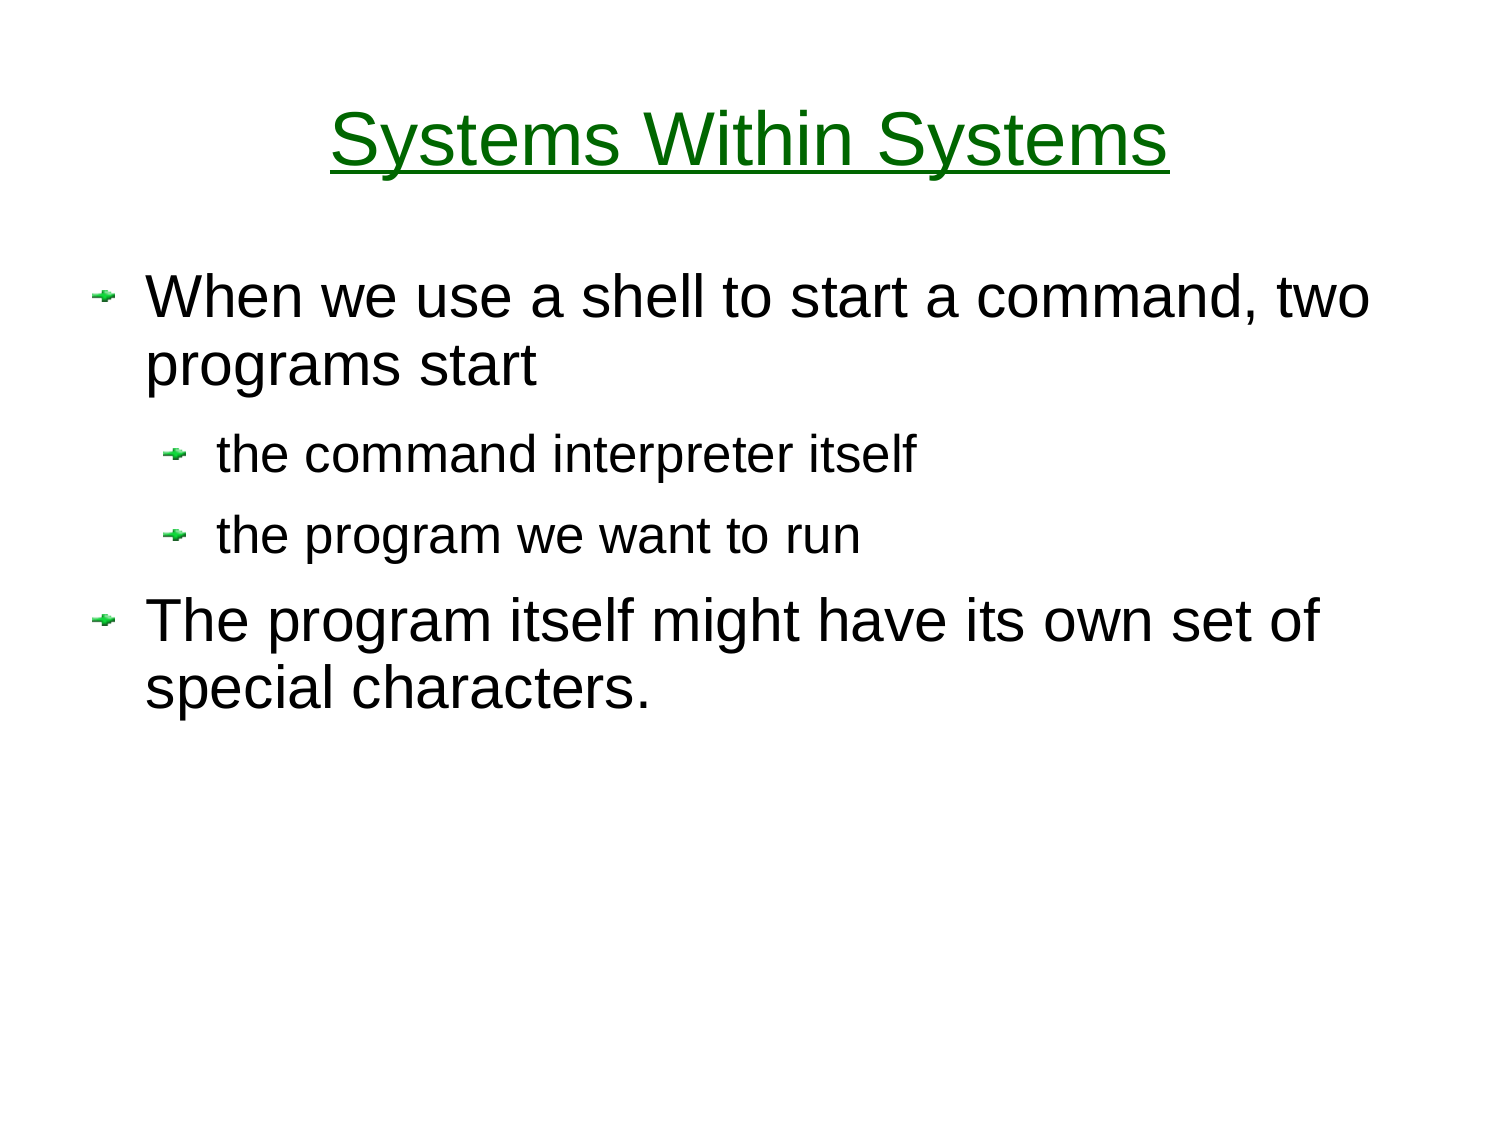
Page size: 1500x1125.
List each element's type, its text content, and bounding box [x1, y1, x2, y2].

title Systems Within Systems [75, 45, 1425, 233]
list When we use a shell to start a command, two programs start the command interpreter itself the program we want to run The program itself might have its own set of special characters. [75, 262, 1425, 1006]
